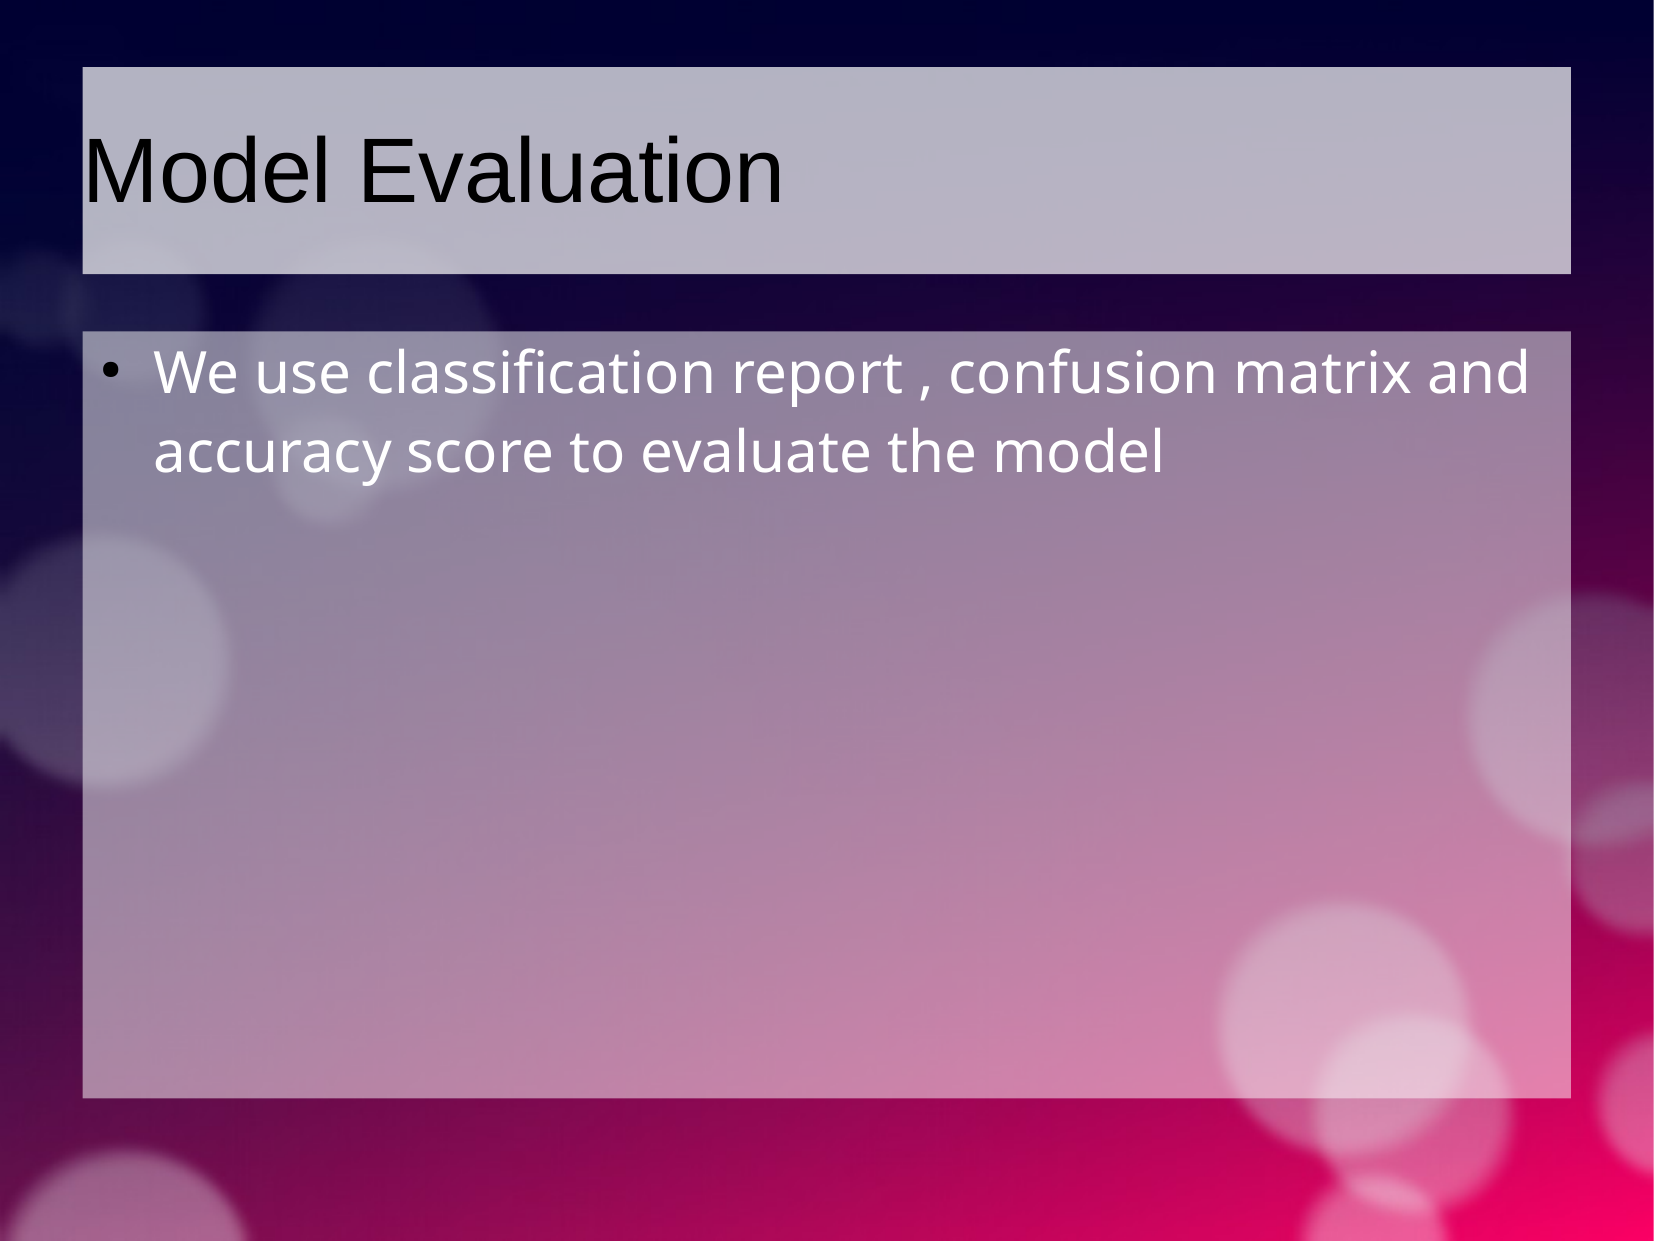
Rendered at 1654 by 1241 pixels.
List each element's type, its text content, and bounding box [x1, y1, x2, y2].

picture [0, 0, 1654, 1241]
title Model Evaluation [82, 67, 1571, 275]
list We use classification report , confusion matrix and accuracy score to evaluate the model [82, 331, 1571, 1099]
